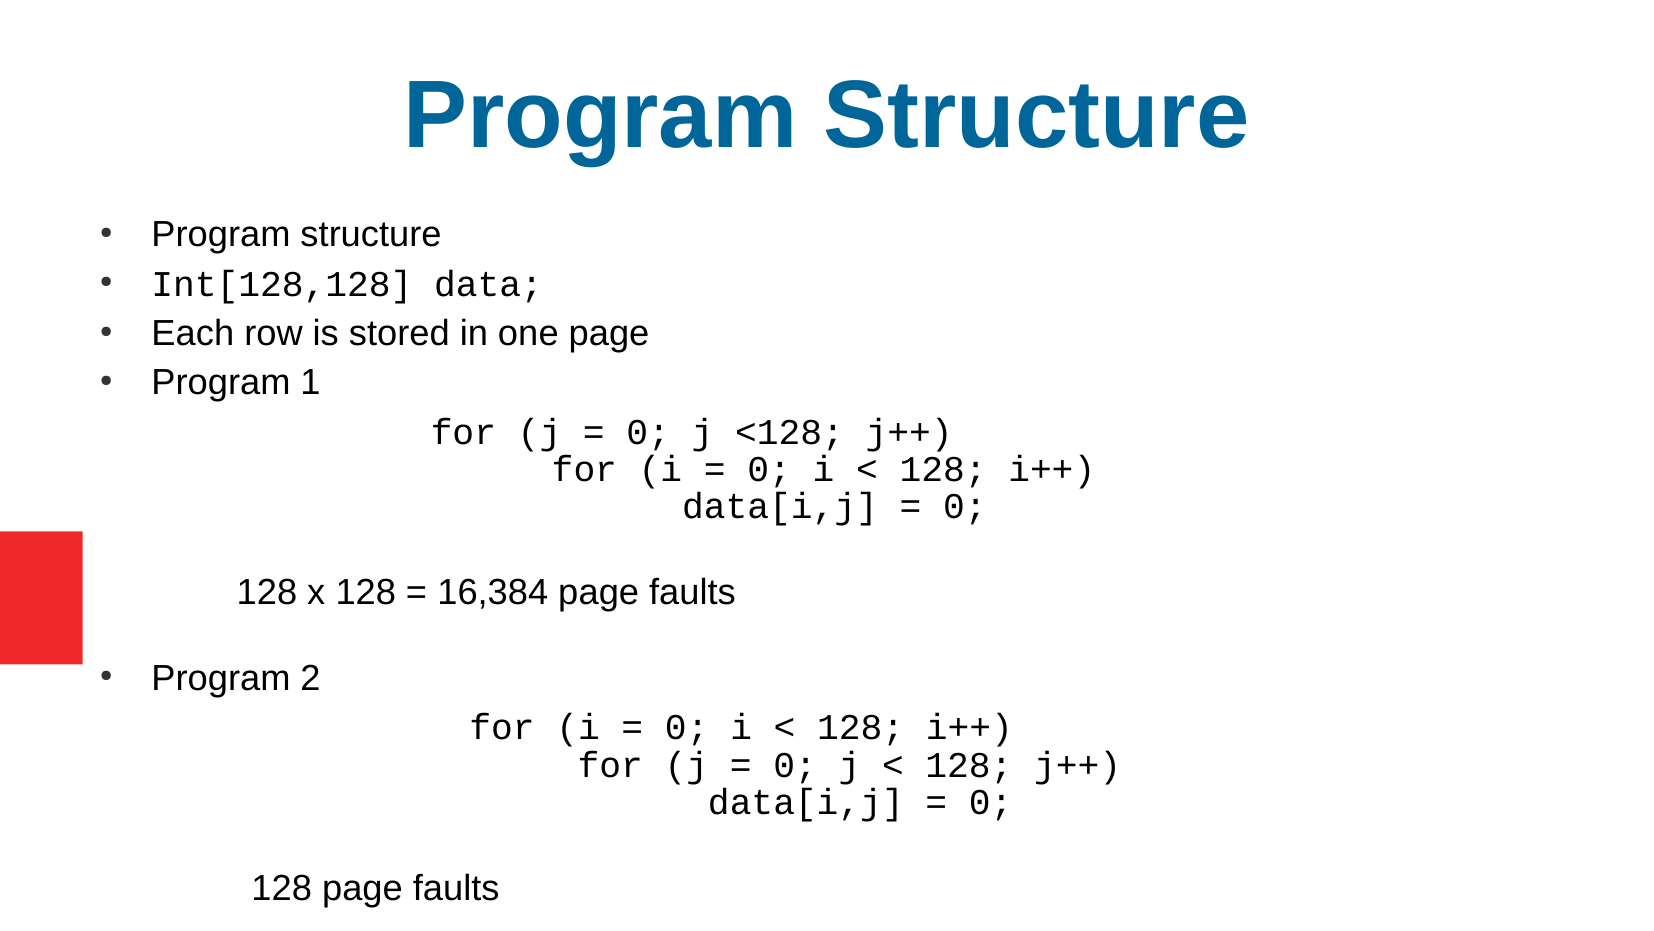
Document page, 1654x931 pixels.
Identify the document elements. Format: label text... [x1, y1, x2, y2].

title Program Structure [82, 37, 1571, 193]
list Program structure Int[128,128] data; Each row is stored in one page Program 1 for (j = 0; j <128; j++) for (i = 0; i < 128; i++) data[i,j] = 0; 128 x 128 = 16,384 page faults Program 2 for (i = 0; i < 128; i++) for (j = 0; j < 128; j++) data[i,j] = 0; 128 page faults [82, 217, 1595, 910]
